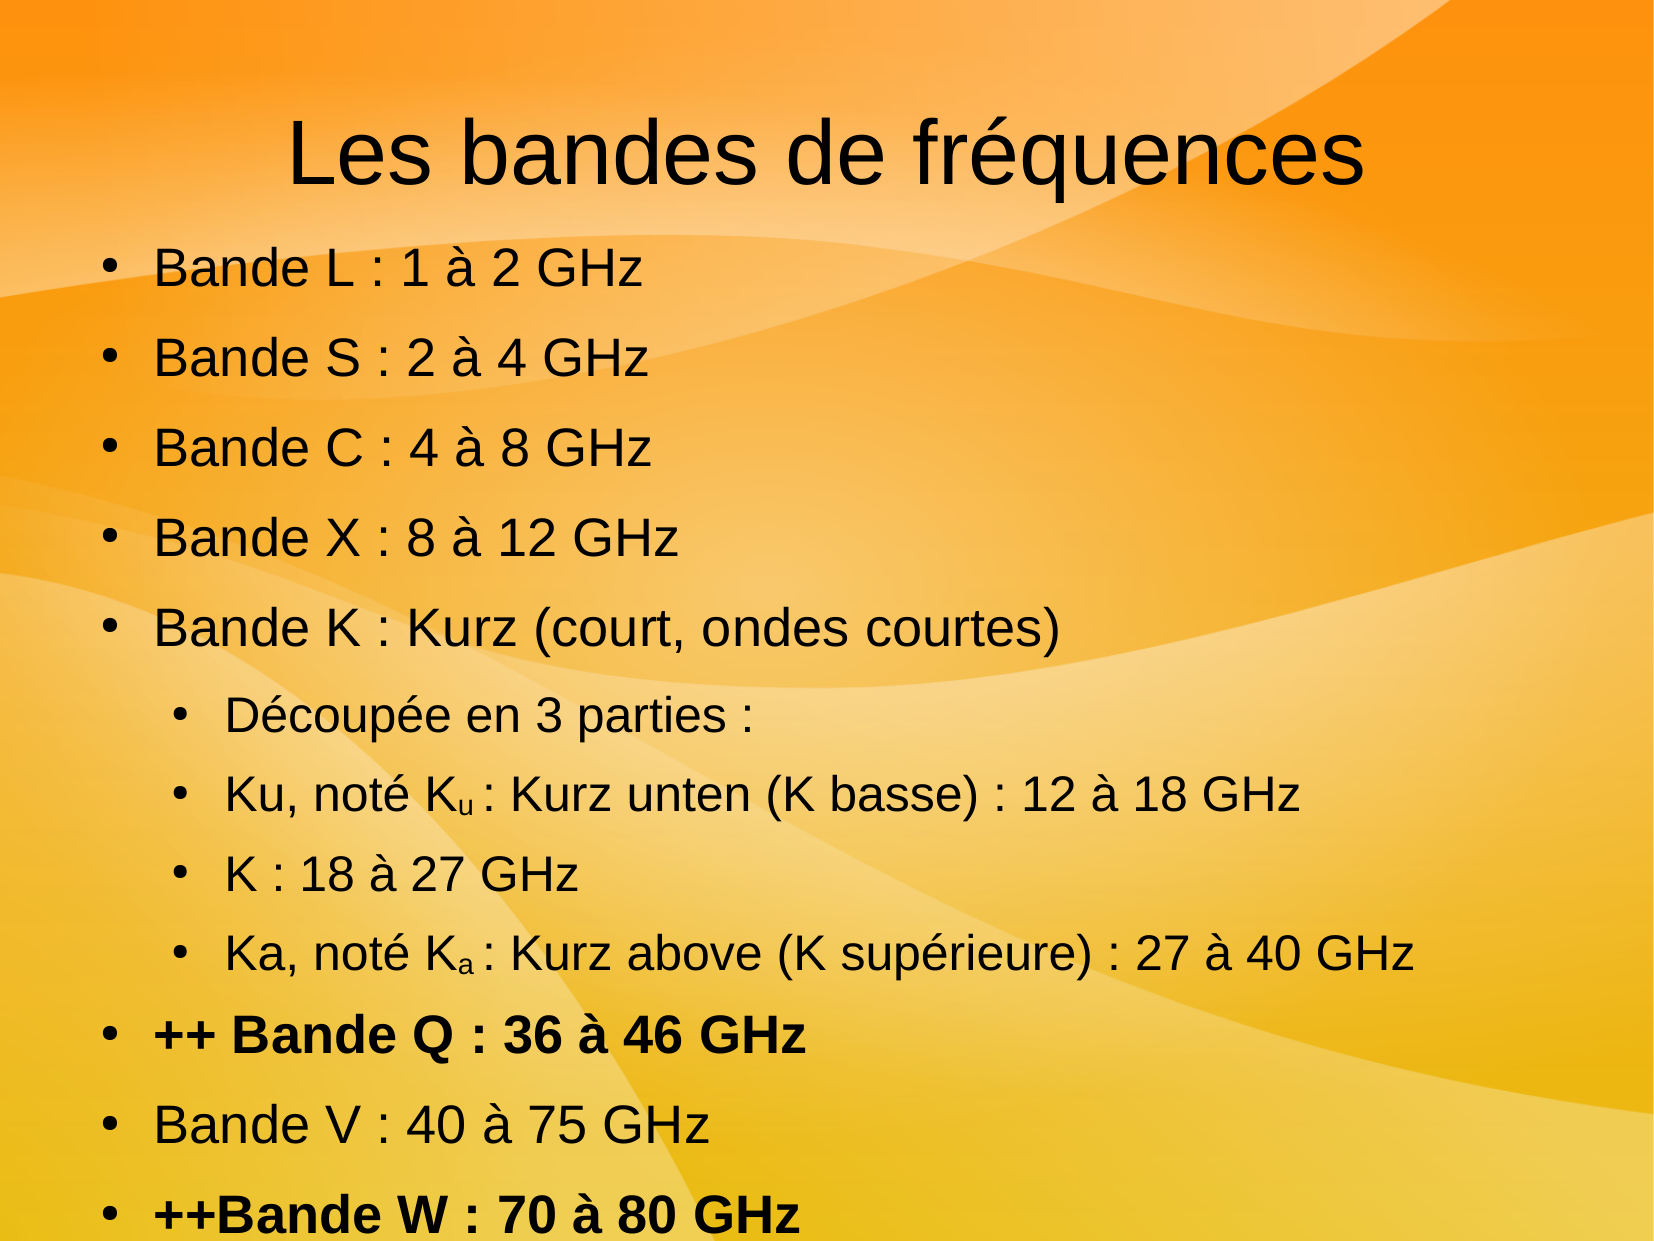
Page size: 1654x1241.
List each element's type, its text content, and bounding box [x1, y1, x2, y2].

picture [0, 0, 1654, 1241]
list Bande L : 1 à 2 GHz Bande S : 2 à 4 GHz Bande C : 4 à 8 GHz Bande X : 8 à 12 GHz Bande K : Kurz (court, ondes courtes) Découpée en 3 parties : Ku, noté Ku : Kurz unten (K basse) : 12 à 18 GHz K : 18 à 27 GHz Ka, noté Ka : Kurz above (K supérieure) : 27 à 40 GHz ++ Bande Q : 36 à 46 GHz Bande V : 40 à 75 GHz ++Bande W : 70 à 80 GHz [82, 237, 1571, 1241]
title Les bandes de fréquences [82, 49, 1571, 237]
